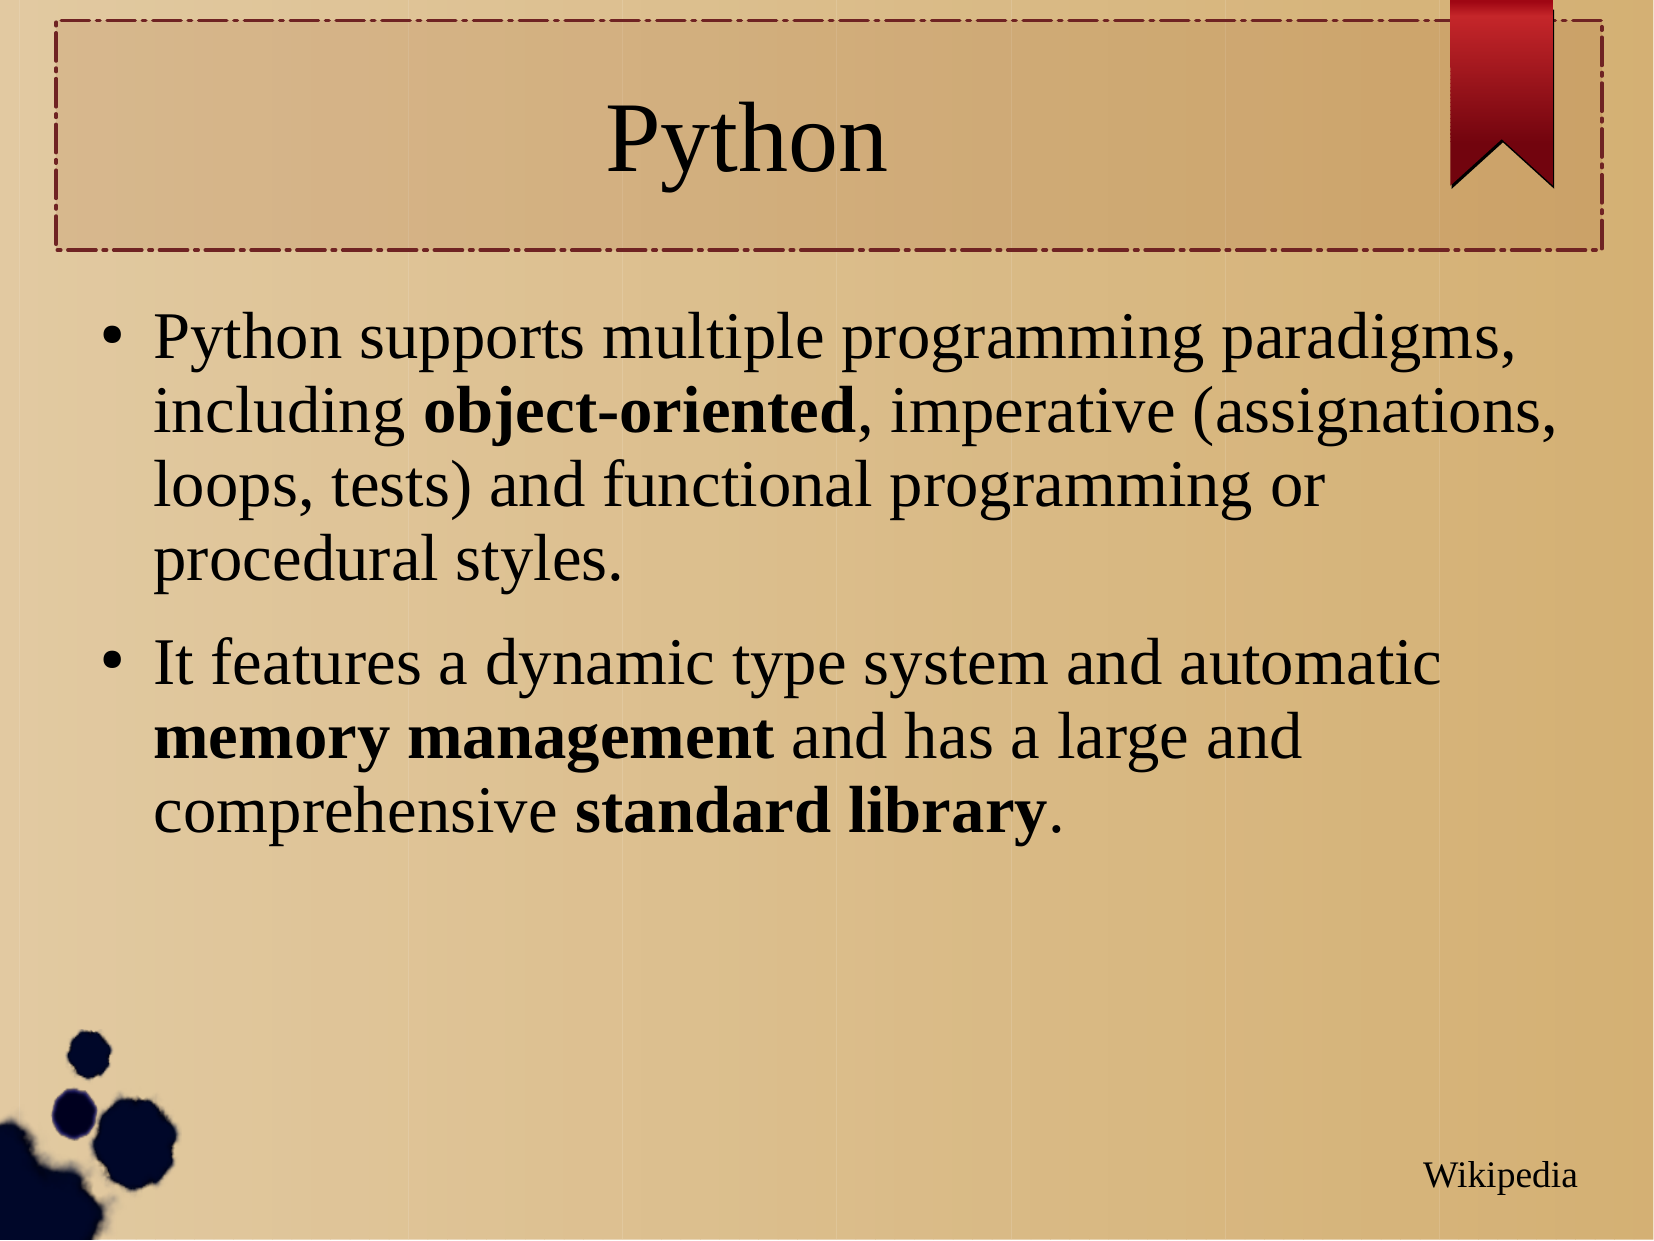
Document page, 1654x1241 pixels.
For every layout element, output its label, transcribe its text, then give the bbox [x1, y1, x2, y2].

title Python [82, 47, 1412, 229]
list Python supports multiple programming paradigms, including object-oriented, imperative (assignations, loops, tests) and functional programming or procedural styles. It features a dynamic type system and automatic memory management and has a large and comprehensive standard library. [82, 299, 1571, 1019]
text_box Wikipedia [1408, 1146, 1594, 1204]
